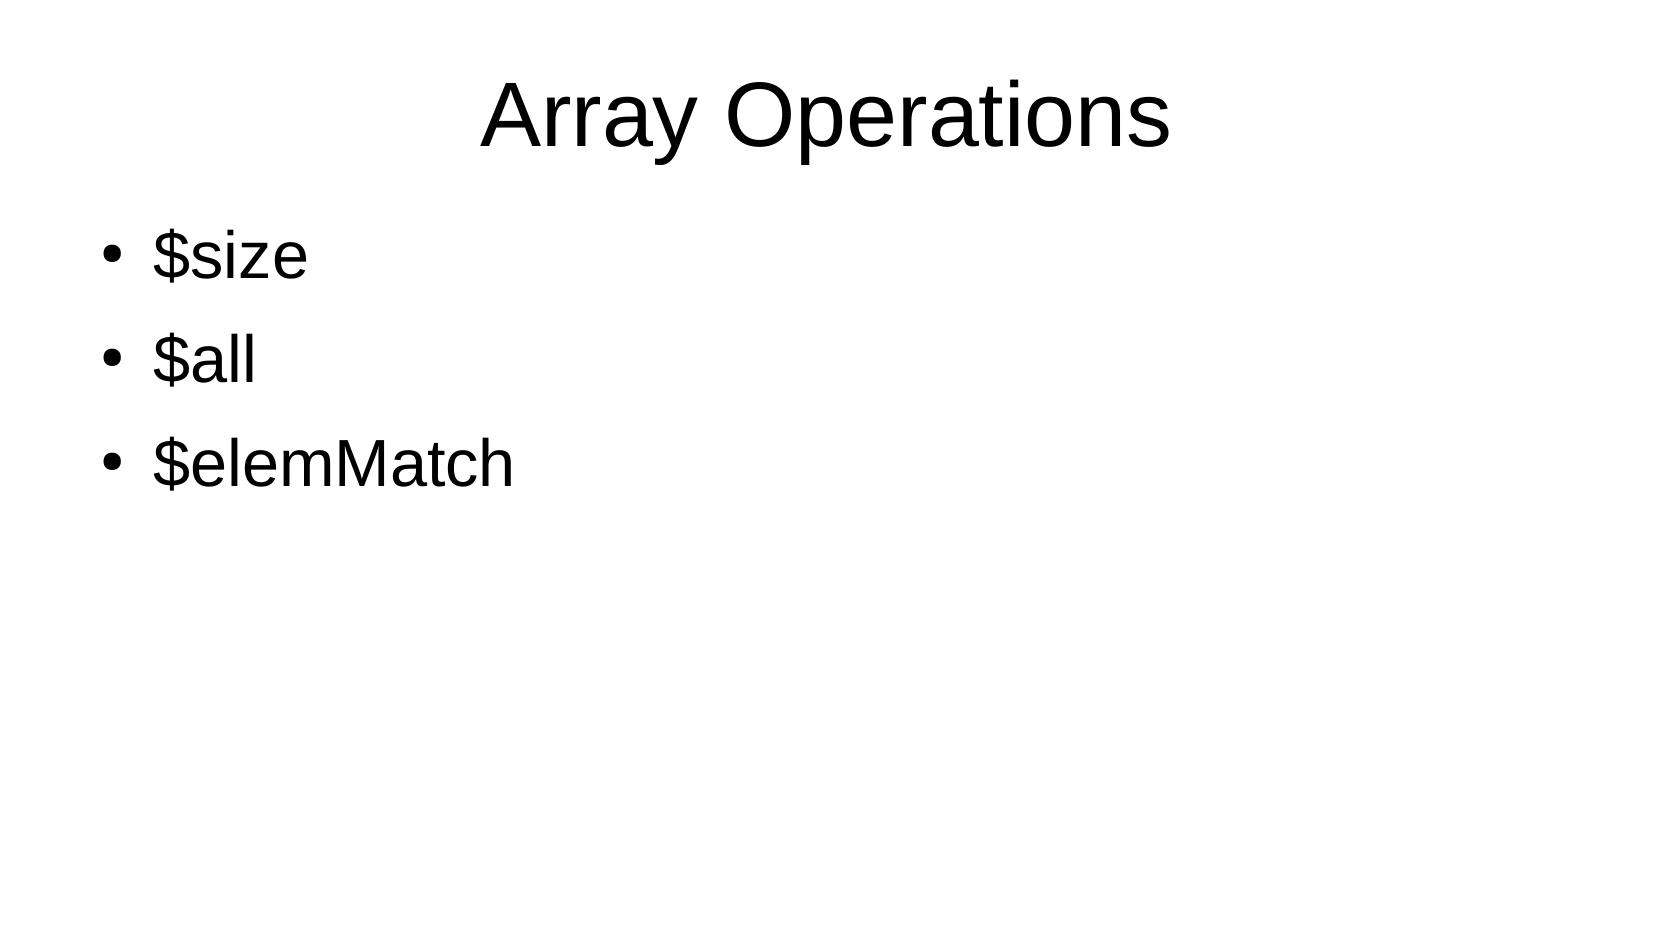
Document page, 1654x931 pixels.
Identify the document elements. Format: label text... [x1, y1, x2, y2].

title Array Operations [82, 37, 1571, 193]
list $size $all $elemMatch [82, 217, 1571, 758]
